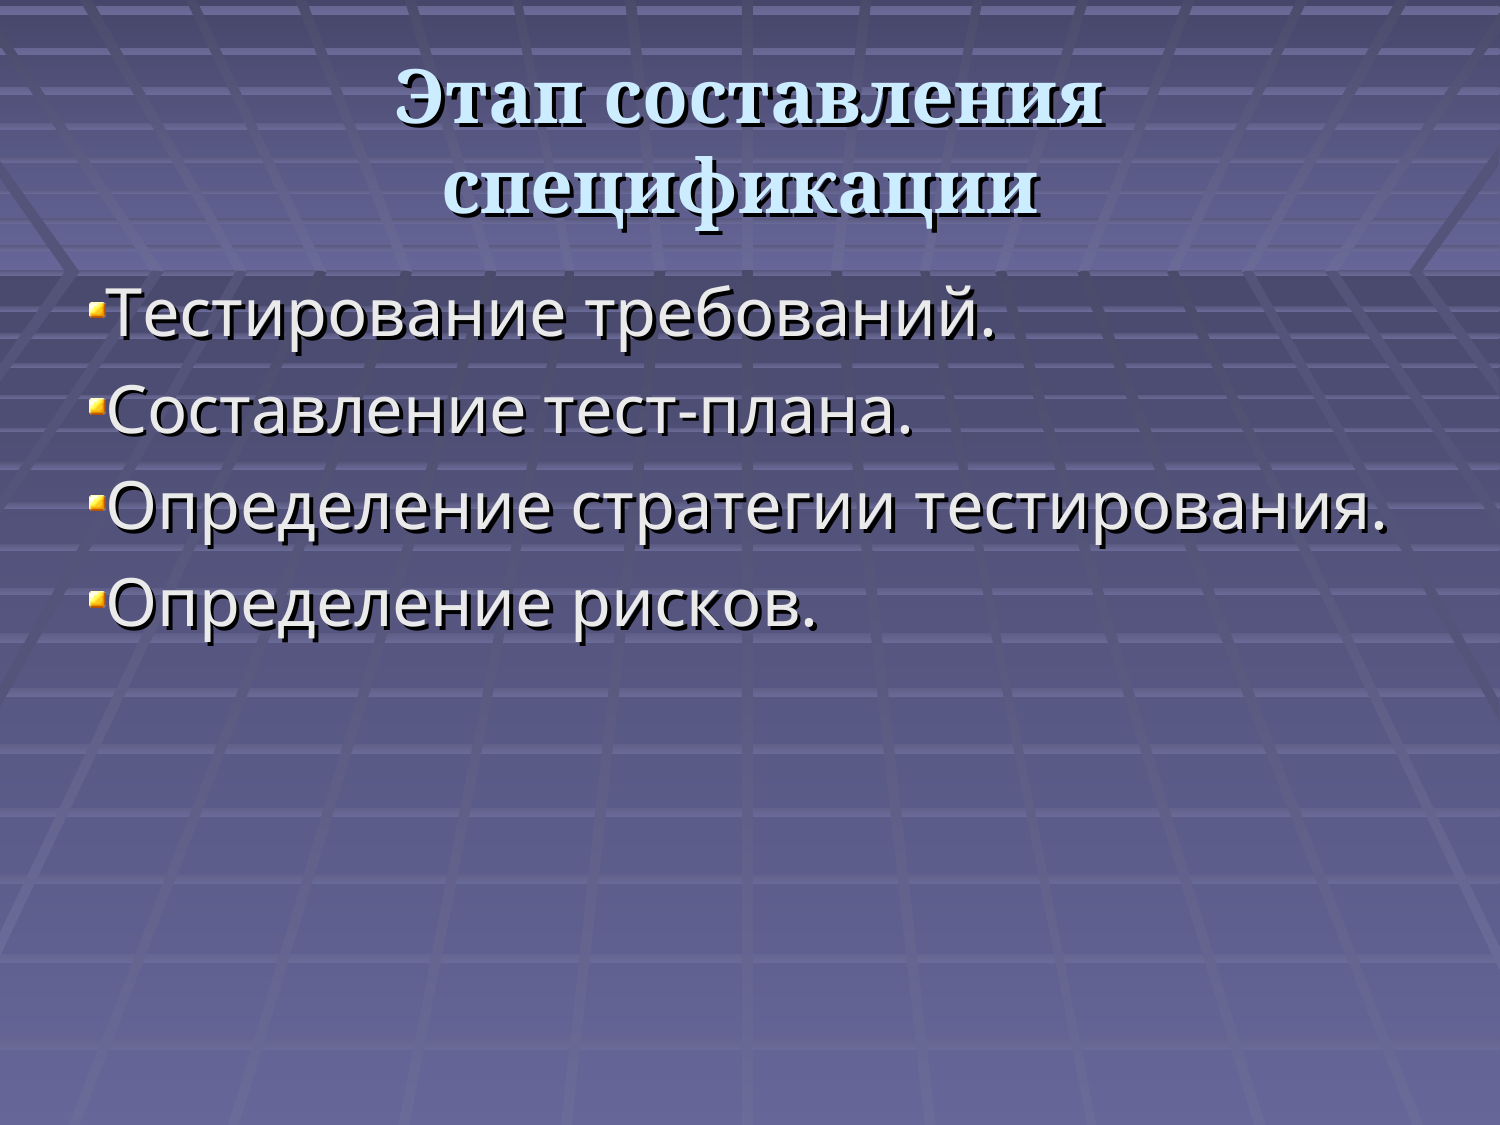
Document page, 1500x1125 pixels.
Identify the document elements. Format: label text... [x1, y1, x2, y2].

title Этап составления спецификации [74, 20, 1424, 257]
list Тестирование требований. Составление тест-плана. Определение стратегии тестирования. Определение рисков. [74, 262, 1424, 1005]
